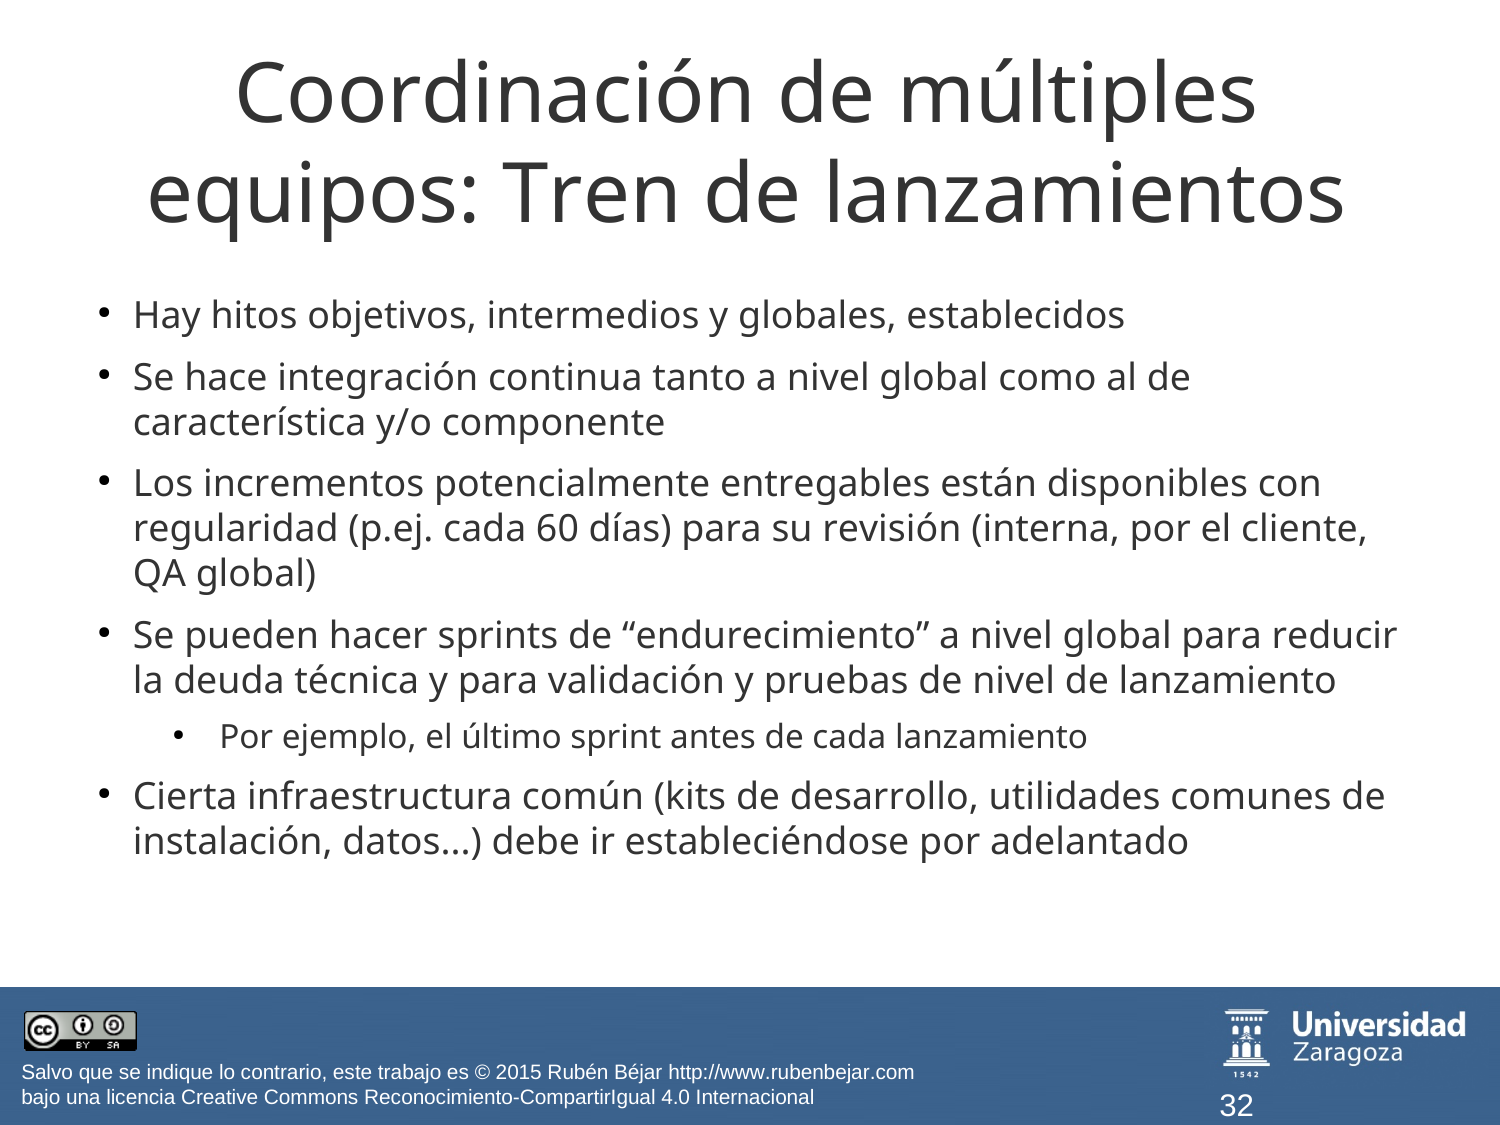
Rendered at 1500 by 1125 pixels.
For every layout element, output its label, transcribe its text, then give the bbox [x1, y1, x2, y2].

title Coordinación de múltiples equipos: Tren de lanzamientos [74, 20, 1420, 257]
picture [0, 987, 1500, 1125]
list Hay hitos objetivos, intermedios y globales, establecidos Se hace integración continua tanto a nivel global como al de característica y/o componente Los incrementos potencialmente entregables están disponibles con regularidad (p.ej. cada 60 días) para su revisión (interna, por el cliente, QA global) Se pueden hacer sprints de “endurecimiento” a nivel global para reducir la deuda técnica y para validación y pruebas de nivel de lanzamiento Por ejemplo, el último sprint antes de cada lanzamiento Cierta infraestructura común (kits de desarrollo, utilidades comunes de instalación, datos...) debe ir estableciéndose por adelantado [82, 283, 1418, 957]
